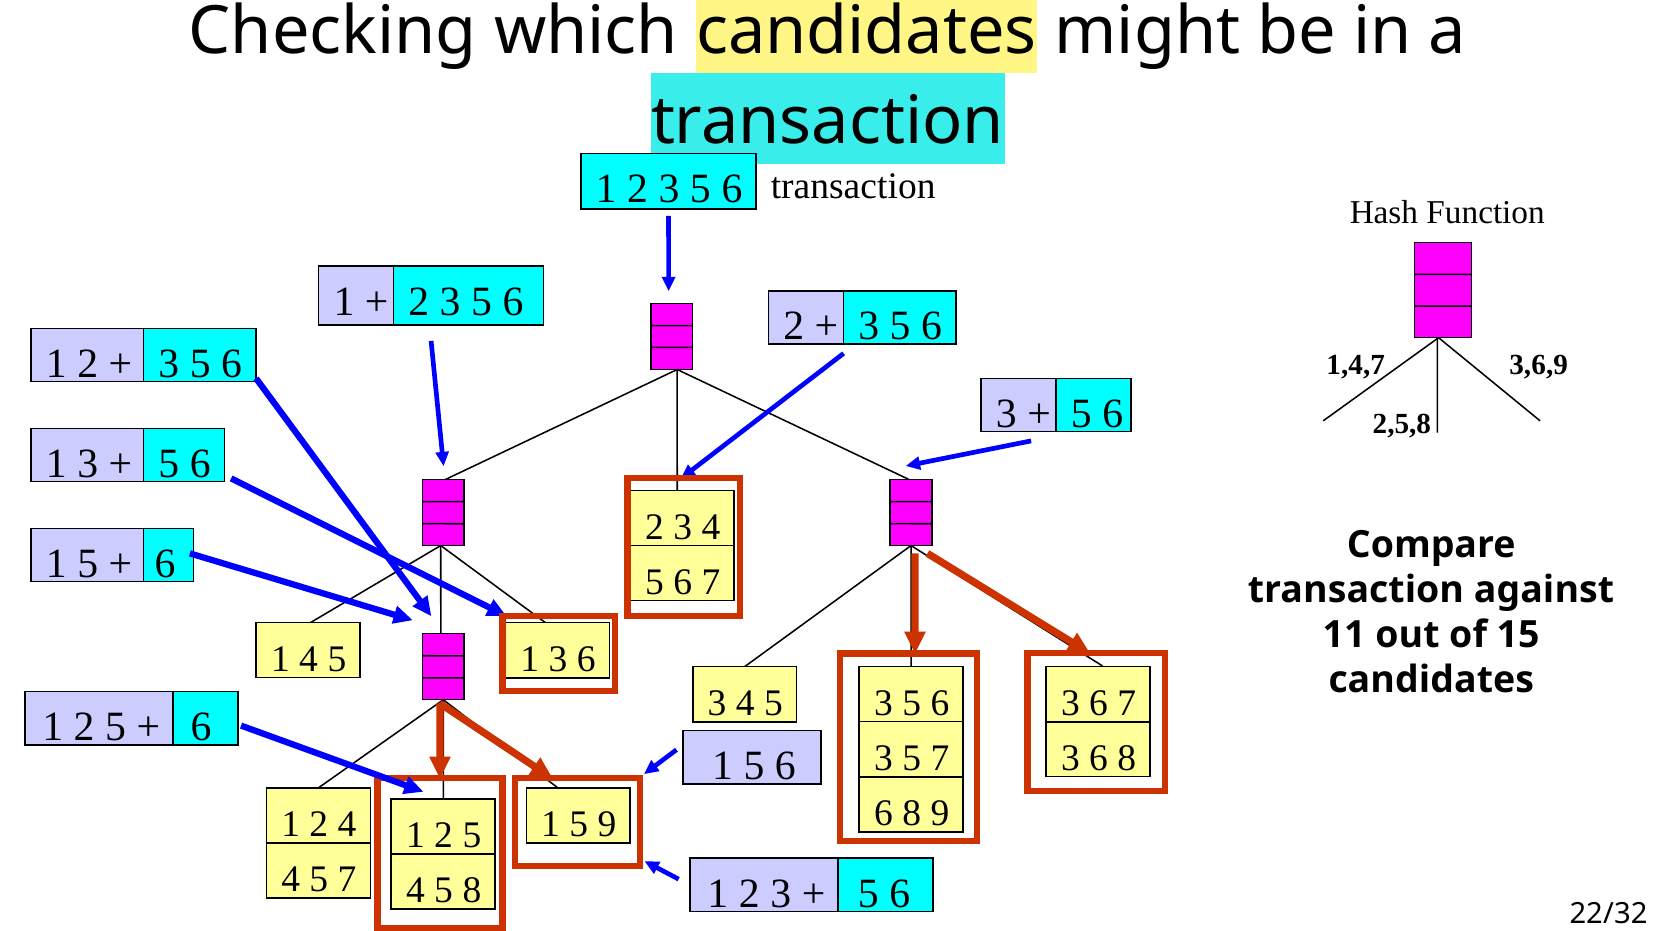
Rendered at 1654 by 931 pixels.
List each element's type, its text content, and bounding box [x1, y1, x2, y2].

text_box 1 2 3 5 6 [580, 153, 758, 219]
text_box [266, 787, 371, 791]
text_box 6 8 9 [859, 780, 965, 838]
text_box [539, 265, 544, 325]
text_box [227, 691, 238, 745]
text_box 1 5 9 [526, 791, 632, 852]
text_box Compare transaction against 11 out of 15 candidates [1229, 512, 1634, 708]
text_box [682, 730, 697, 785]
text_box 1 3 6 [506, 626, 611, 687]
text_box 3 5 6 [854, 290, 958, 356]
text_box 6 [148, 528, 191, 594]
text_box [692, 666, 797, 670]
text_box [422, 525, 464, 546]
text_box 1 3 + [31, 428, 148, 494]
text_box 5 6 [148, 428, 226, 494]
text_box [926, 858, 933, 912]
text_box [651, 327, 693, 346]
text_box 1 5 6 [697, 730, 812, 796]
text_box [1414, 307, 1472, 338]
text_box [890, 503, 932, 522]
text_box 1 2 5 [391, 802, 497, 857]
text_box 1,4,7 [1311, 337, 1401, 388]
title Checking which candidates might be in a transaction [8, 16, 1648, 129]
text_box 3 6 7 [1046, 670, 1152, 725]
text_box [422, 679, 464, 700]
text_box [651, 303, 693, 324]
text_box 2 + [768, 290, 854, 356]
text_box 3 5 6 [859, 670, 965, 725]
text_box 2,5,8 [1357, 397, 1447, 448]
text_box 1 5 + [31, 528, 148, 594]
text_box [391, 853, 496, 857]
text_box 1 2 5 + [27, 691, 175, 757]
text_box 1 2 4 [266, 791, 372, 847]
text_box Hash Function [1334, 183, 1561, 238]
text_box 1 + [318, 265, 393, 331]
text_box [631, 490, 735, 494]
text_box 3 + [981, 378, 1066, 444]
text_box [890, 525, 932, 546]
text_box 5 6 [843, 858, 926, 923]
text_box [1046, 721, 1151, 725]
text_box 6 [175, 691, 227, 757]
text_box 2 3 4 [631, 494, 736, 549]
text_box 4 5 8 [391, 857, 497, 918]
text_box 3 5 7 [859, 725, 965, 780]
text_box [1414, 276, 1472, 305]
text_box [890, 479, 932, 500]
text_box [422, 479, 464, 500]
text_box 3 6 8 [1046, 725, 1152, 786]
text_box [1414, 242, 1472, 273]
text_box 3 4 5 [692, 670, 798, 730]
text_box [256, 622, 360, 626]
text_box 1 2 + [31, 328, 148, 394]
text_box 1 2 3 + [692, 858, 841, 923]
text_box [422, 633, 464, 655]
text_box [812, 730, 822, 785]
text_box [1046, 666, 1151, 670]
text_box [858, 666, 963, 832]
text_box 3 5 6 [148, 328, 258, 394]
text_box [631, 545, 735, 549]
text_box [651, 349, 693, 370]
text_box 1 4 5 [256, 626, 362, 687]
text_box 3,6,9 [1494, 337, 1584, 388]
text_box [506, 622, 610, 626]
text_box [422, 657, 464, 677]
text_box [266, 842, 371, 847]
text_box [422, 503, 464, 522]
text_box 5 6 7 [631, 549, 736, 610]
text_box 1,4,7 [1372, 367, 1401, 388]
text_box [526, 787, 631, 791]
text_box 5 6 [1066, 378, 1139, 444]
text_box transaction [756, 153, 951, 214]
text_box 4 5 7 [266, 847, 372, 907]
text_box [391, 798, 496, 802]
text_box 2 3 5 6 [393, 265, 539, 331]
